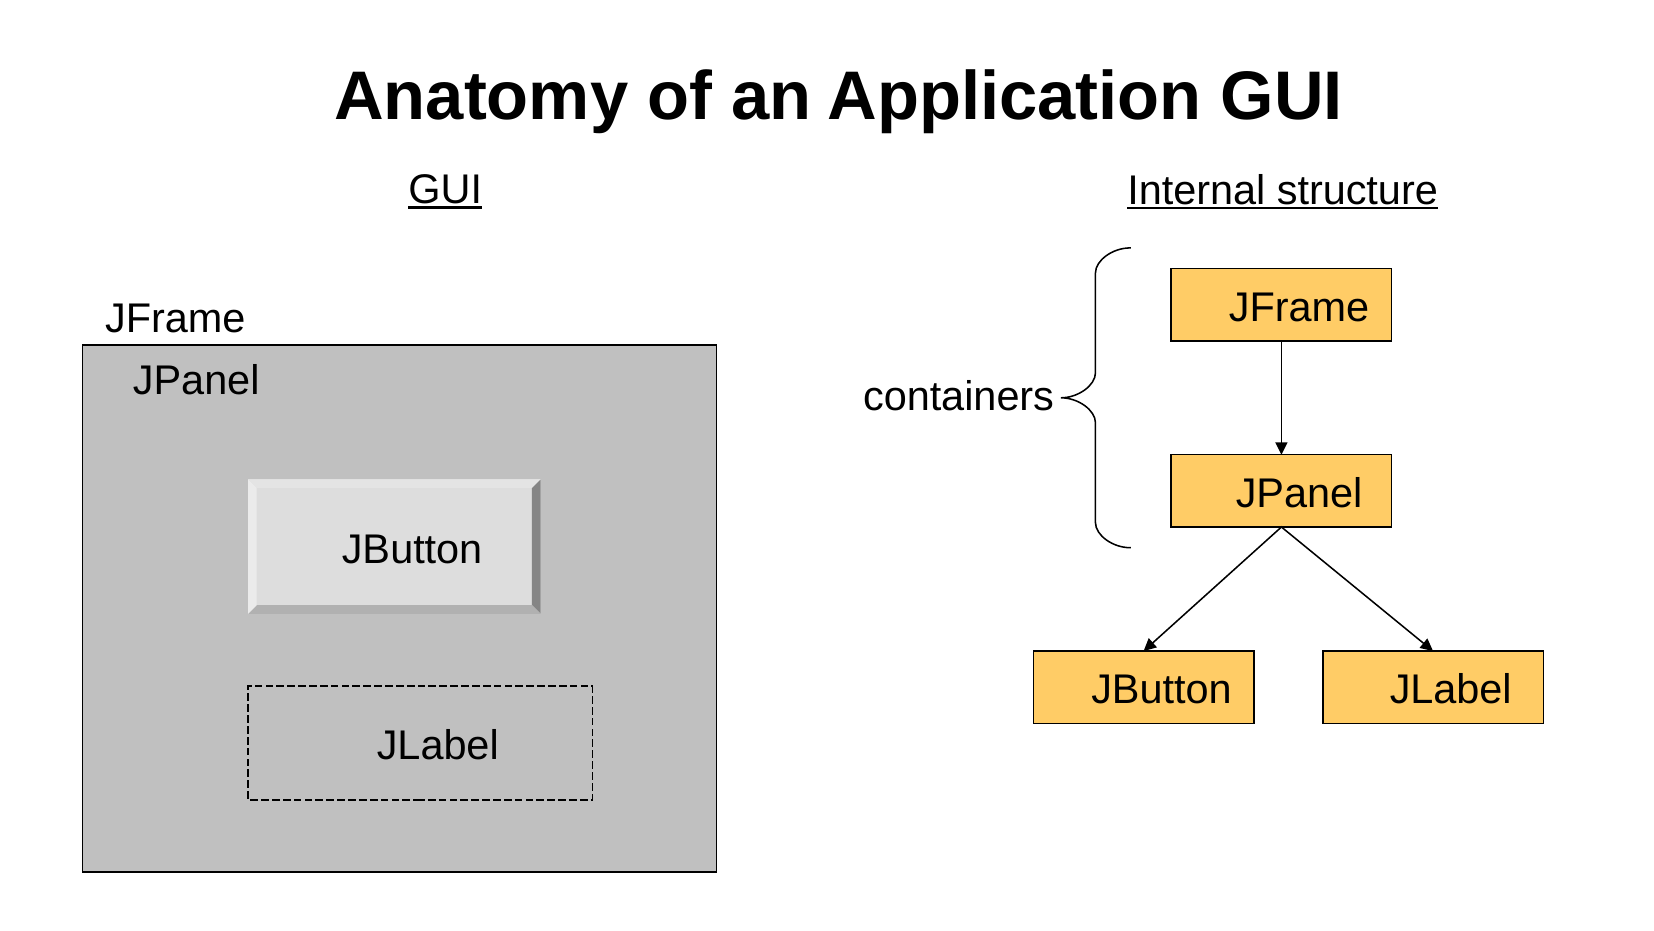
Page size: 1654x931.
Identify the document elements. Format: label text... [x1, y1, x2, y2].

text_box Internal structure [1077, 154, 1453, 221]
text_box JPanel [82, 345, 717, 873]
text_box GUI [358, 154, 498, 221]
text_box JLabel [1322, 650, 1544, 724]
text_box JPanel [1171, 454, 1392, 527]
text_box JFrame [55, 283, 261, 349]
text_box JLabel [247, 686, 593, 800]
text_box containers [812, 361, 1070, 427]
text_box JFrame [1171, 268, 1392, 341]
text_box JButton [257, 489, 531, 605]
text_box JButton [1033, 650, 1254, 724]
title Anatomy of an Application GUI [82, 37, 1571, 147]
